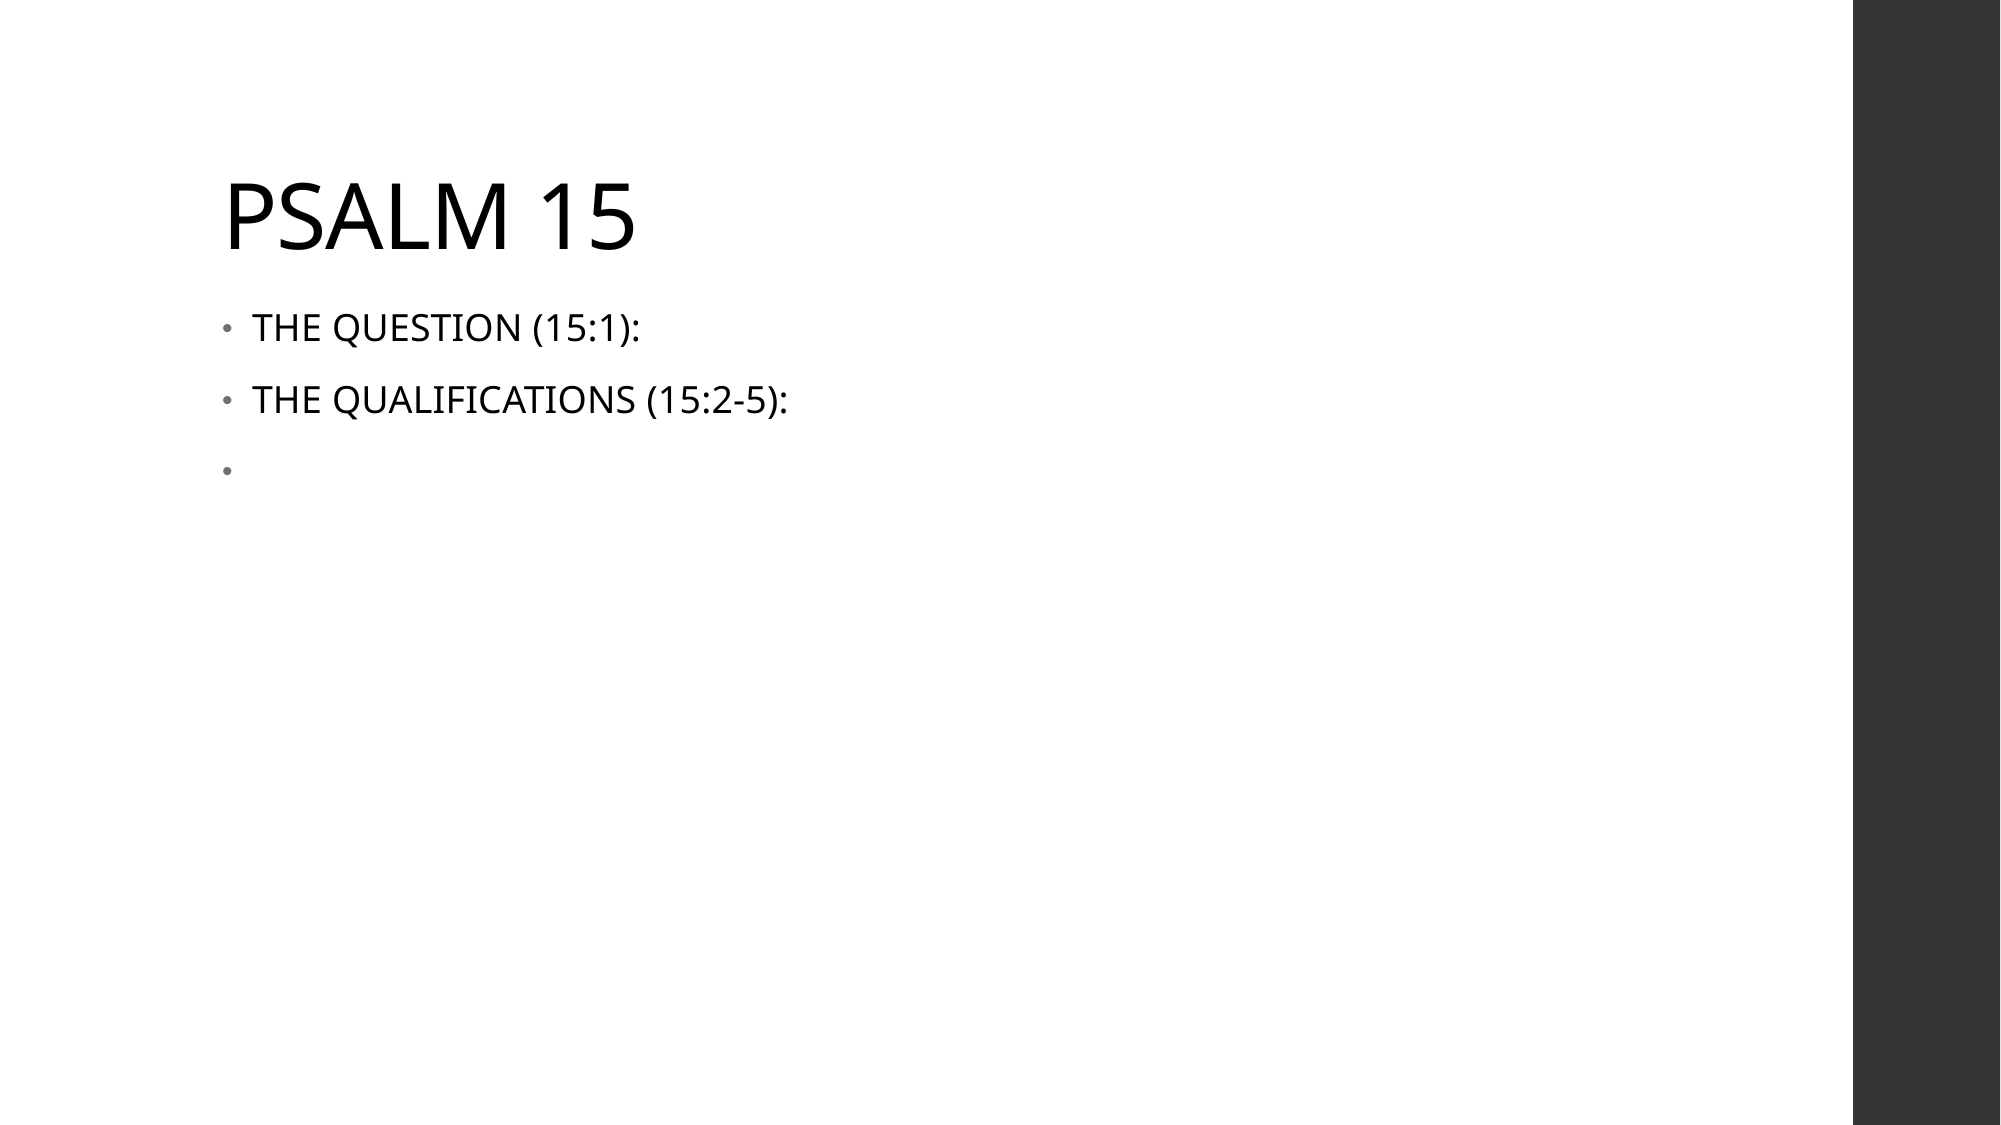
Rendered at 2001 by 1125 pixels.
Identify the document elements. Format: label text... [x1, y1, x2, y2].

title PSALM 15 [206, 60, 1797, 278]
list THE QUESTION (15:1): THE QUALIFICATIONS (15:2-5): [206, 299, 1617, 1014]
